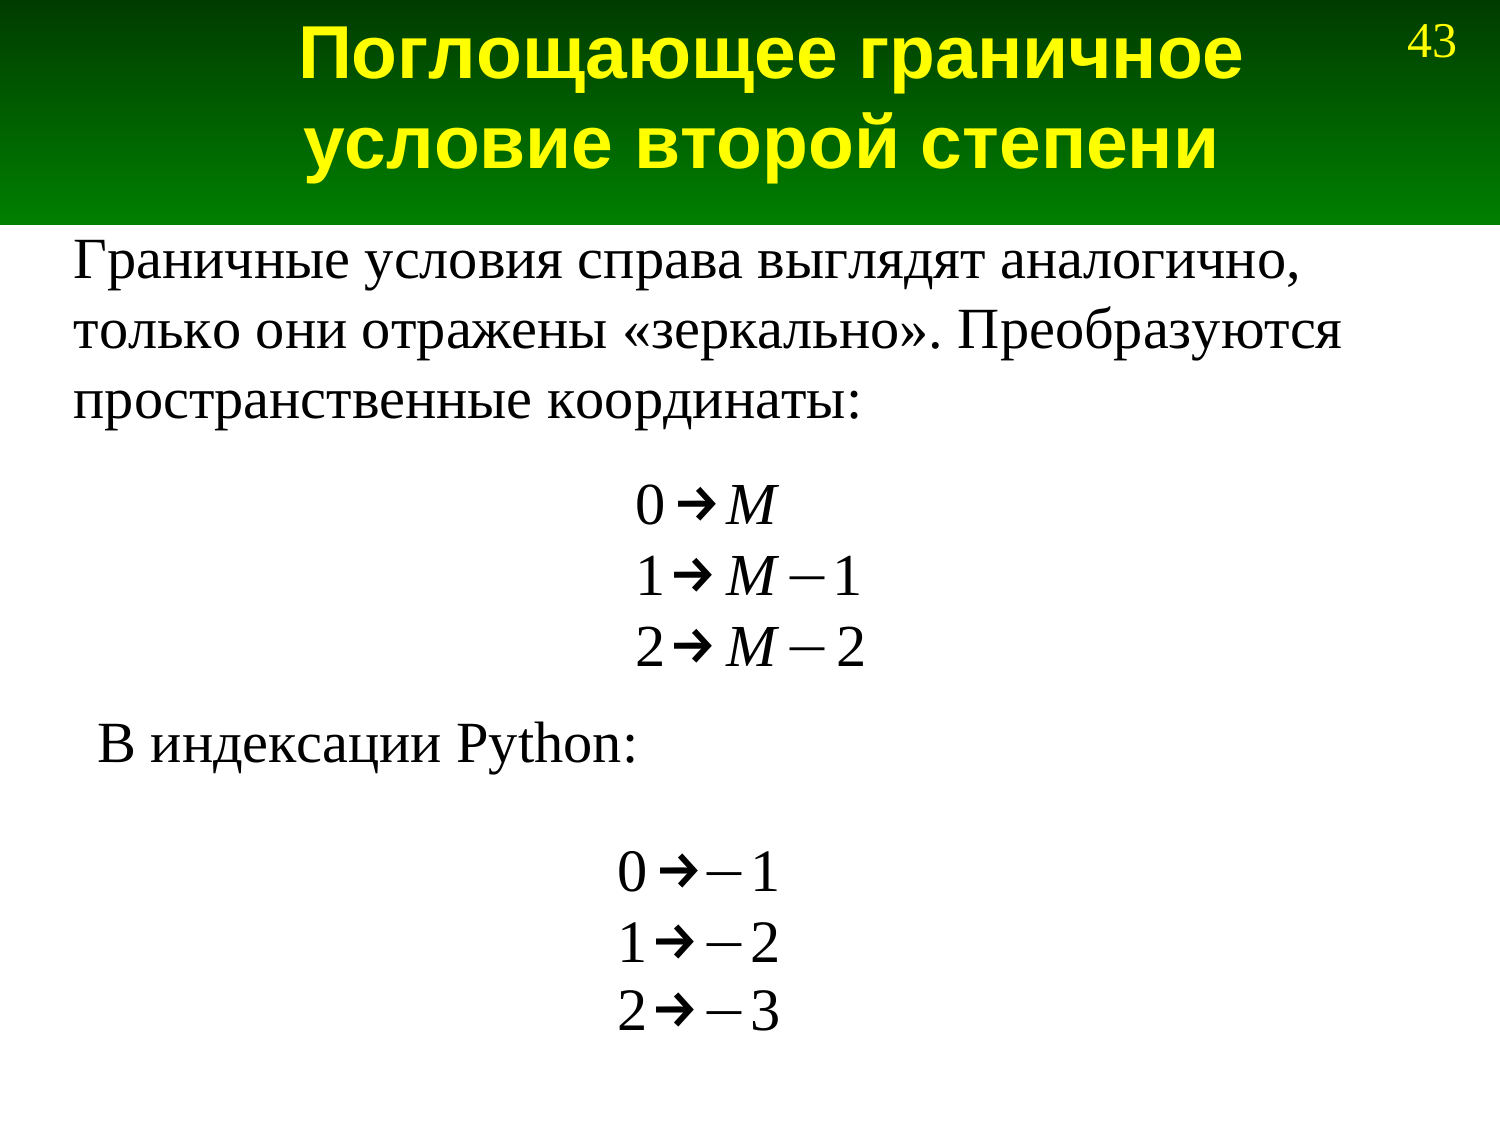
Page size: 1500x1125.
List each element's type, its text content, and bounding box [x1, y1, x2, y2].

chart [602, 838, 796, 1046]
chart [620, 472, 880, 679]
text_box В индексации Python: [82, 696, 1465, 804]
text_box Граничные условия справа выглядят аналогично, только они отражены «зеркально». Преобразуются пространственные координаты: [59, 212, 1441, 438]
title Поглощающее граничное условие второй степени [123, 0, 1399, 192]
